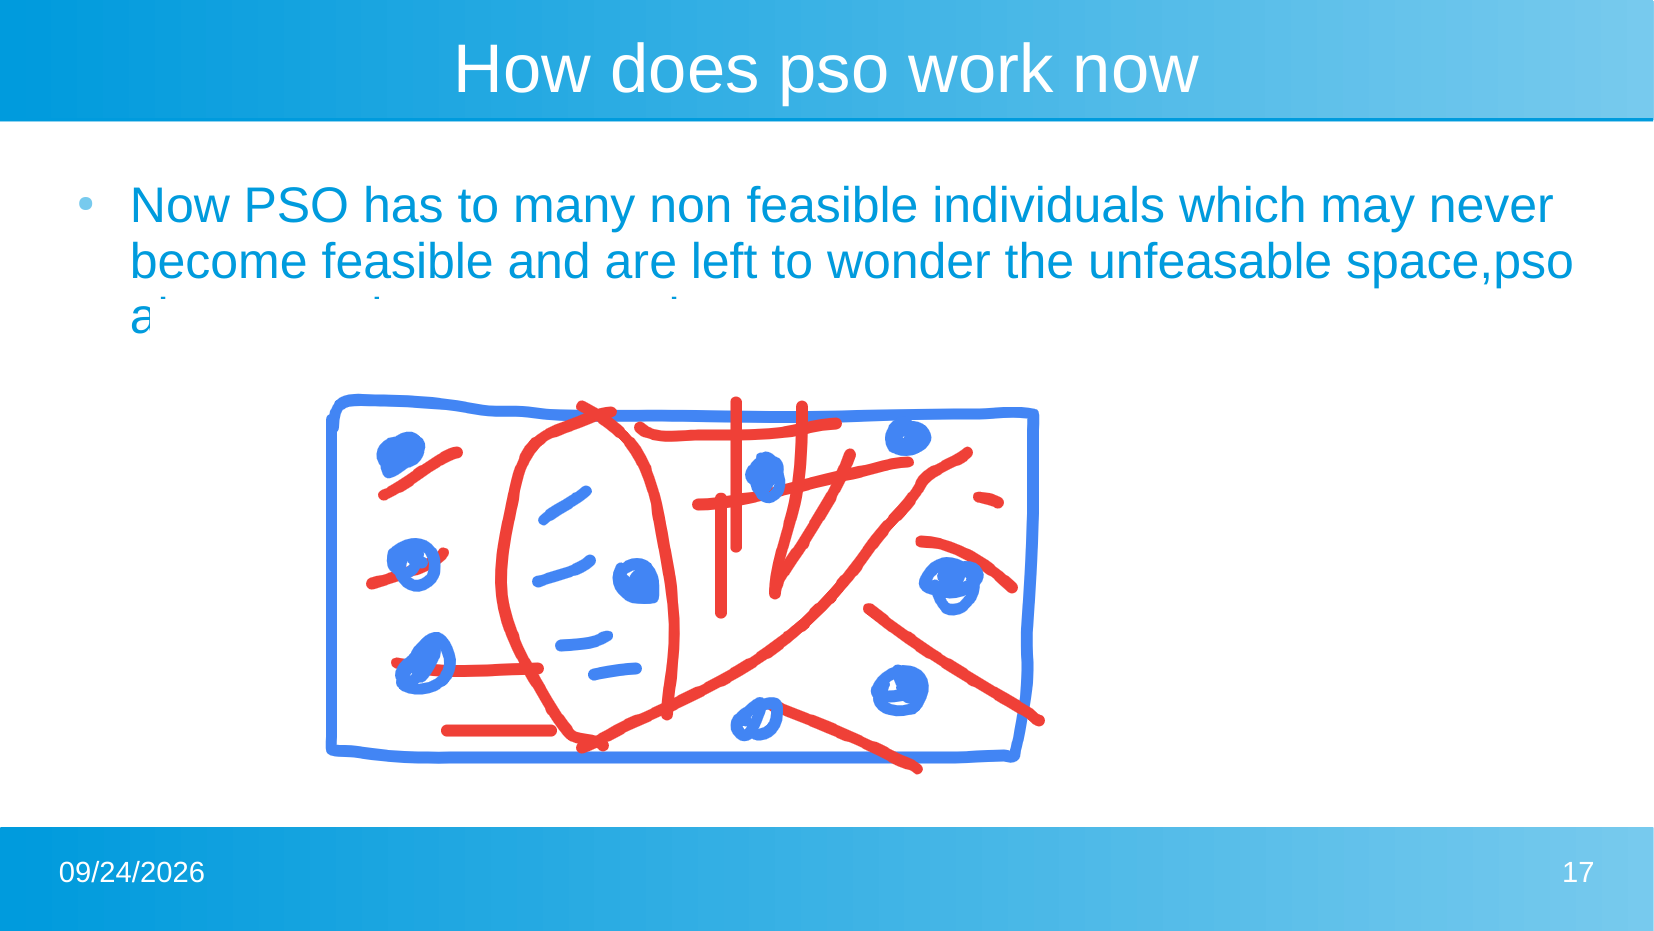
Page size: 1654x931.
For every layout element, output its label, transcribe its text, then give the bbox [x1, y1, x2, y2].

list Now PSO has to many non feasible individuals which may never become feasible and are left to wonder the unfeasable space,pso alone now becomes useless. [59, 177, 1595, 768]
title How does pso work now [59, 29, 1595, 108]
picture [150, 299, 1311, 826]
